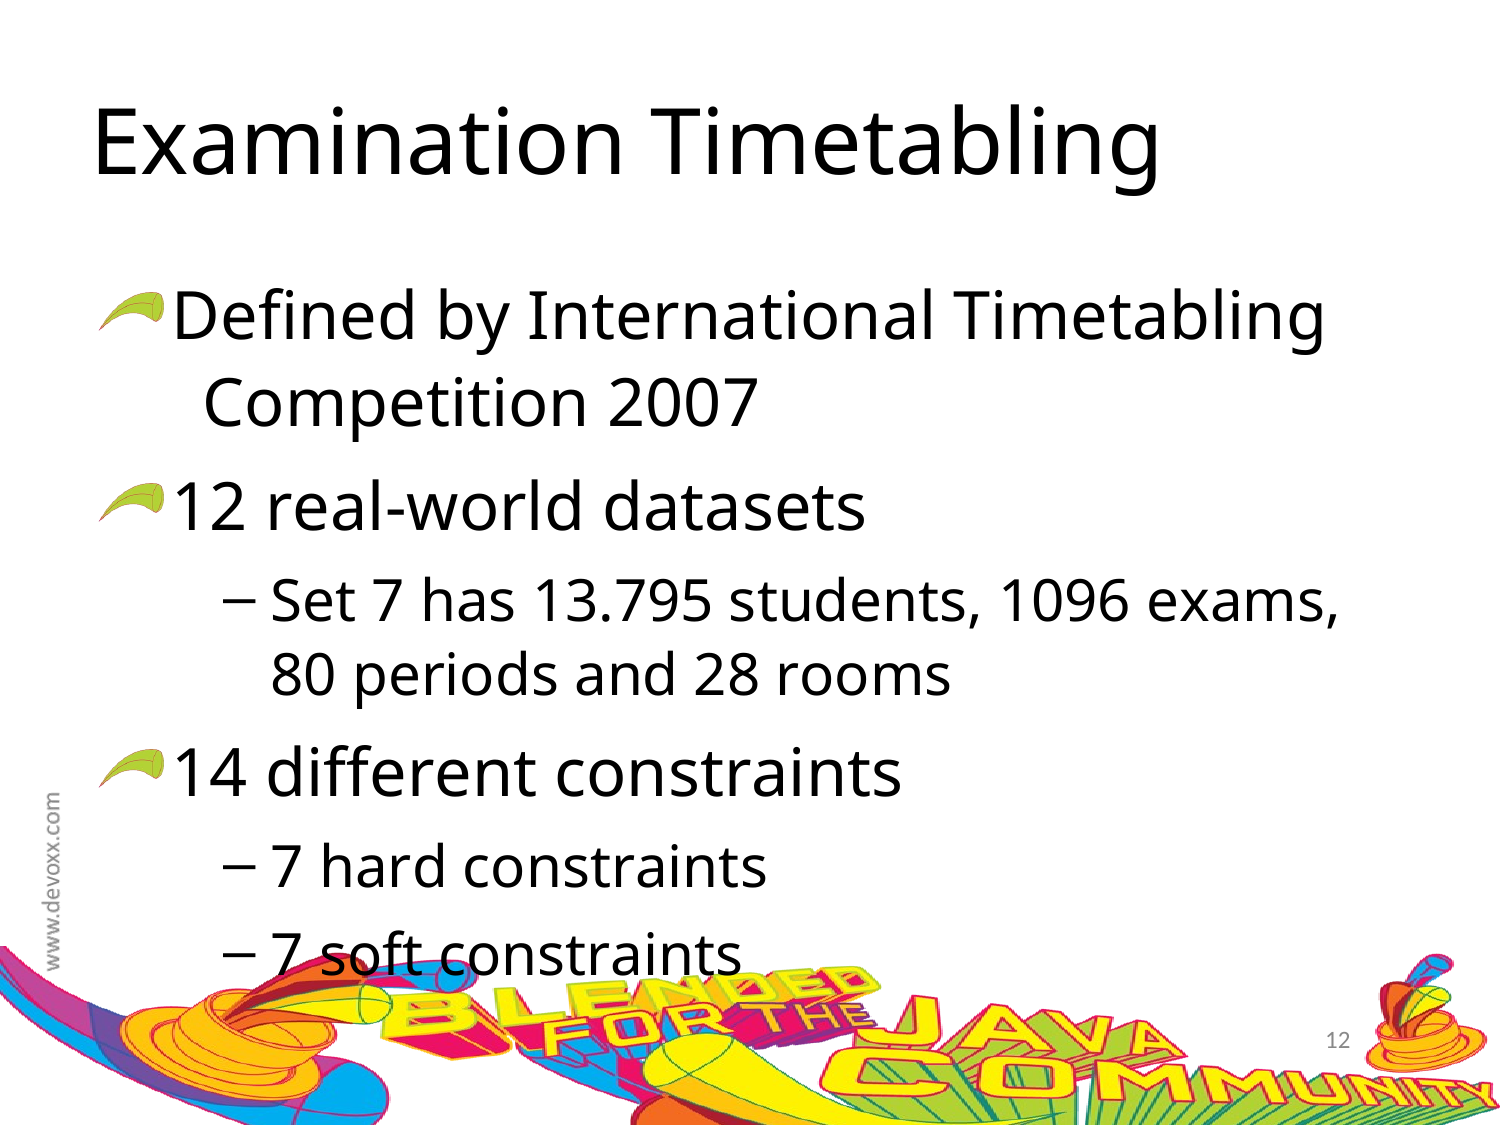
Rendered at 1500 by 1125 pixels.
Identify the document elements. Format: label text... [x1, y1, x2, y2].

picture [0, 757, 1500, 1125]
list Defined by International Timetabling Competition 2007 12 real-world datasets Set 7 has 13.795 students, 1096 exams, 80 periods and 28 rooms 14 different constraints 7 hard constraints 7 soft constraints [75, 262, 1426, 973]
title Examination Timetabling [75, 45, 1426, 233]
